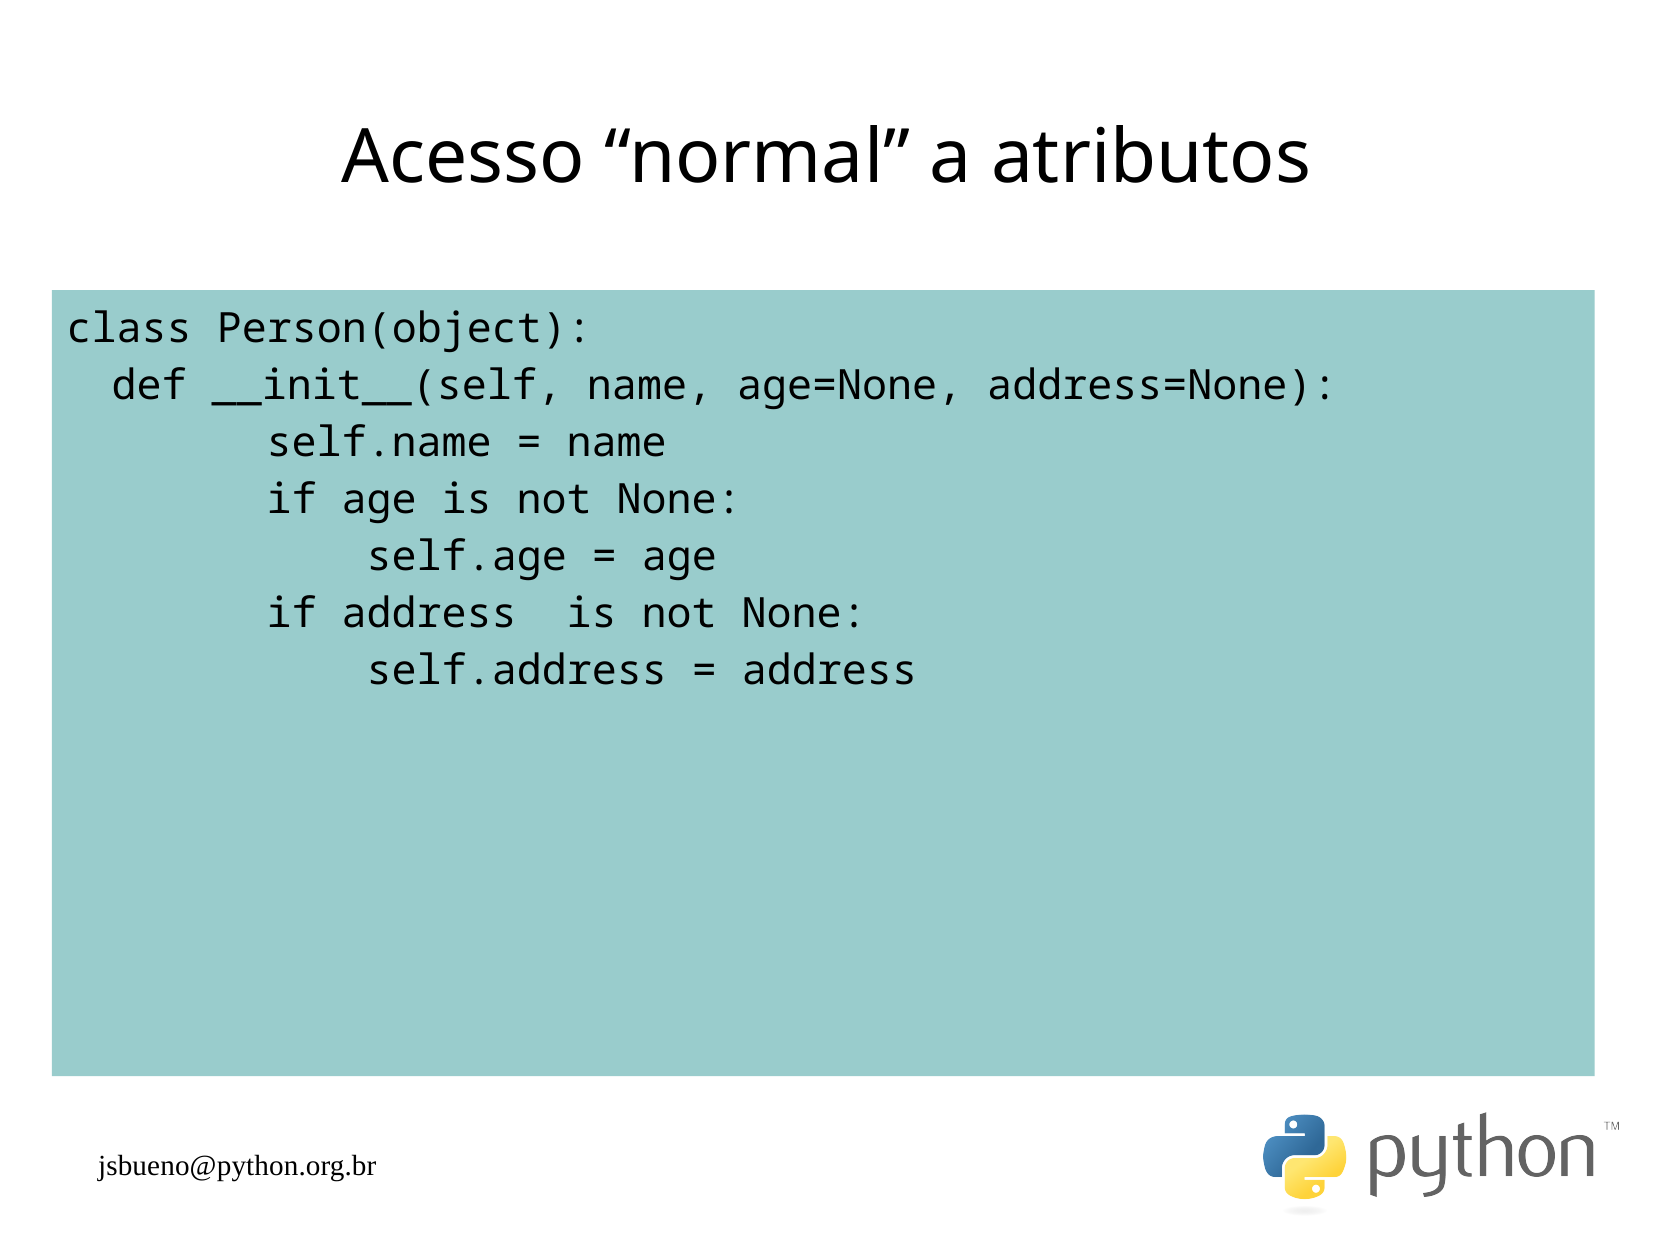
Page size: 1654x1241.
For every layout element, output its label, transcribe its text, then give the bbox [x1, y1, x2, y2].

text_box class Person(object): def __init__(self, name, age=None, address=None): self.name = name if age is not None: self.age = age if address is not None: self.address = address [51, 290, 1595, 1077]
title Acesso “normal” a atributos [82, 49, 1571, 257]
picture [1263, 1112, 1619, 1216]
